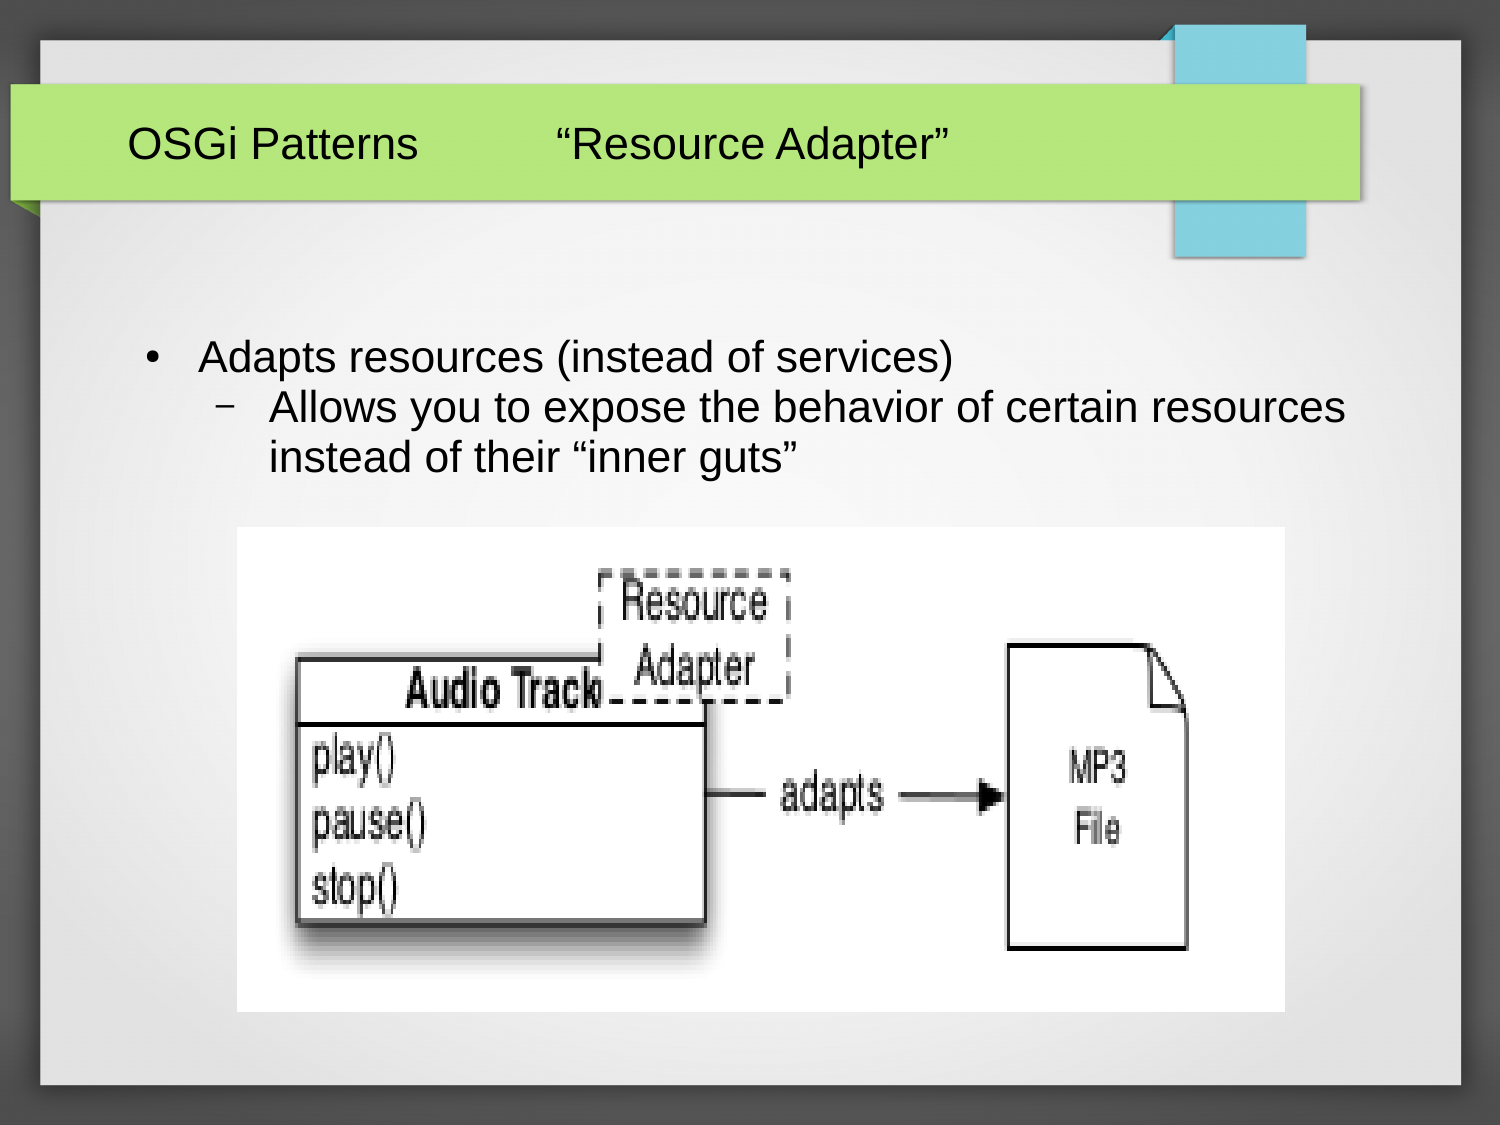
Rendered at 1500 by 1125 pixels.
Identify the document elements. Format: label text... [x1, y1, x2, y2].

picture [0, 0, 1500, 1125]
list Adapts resources (instead of services) Allows you to expose the behavior of certain resources instead of their “inner guts” [112, 324, 1388, 559]
title OSGi Patterns “Resource Adapter” [112, 42, 1454, 246]
